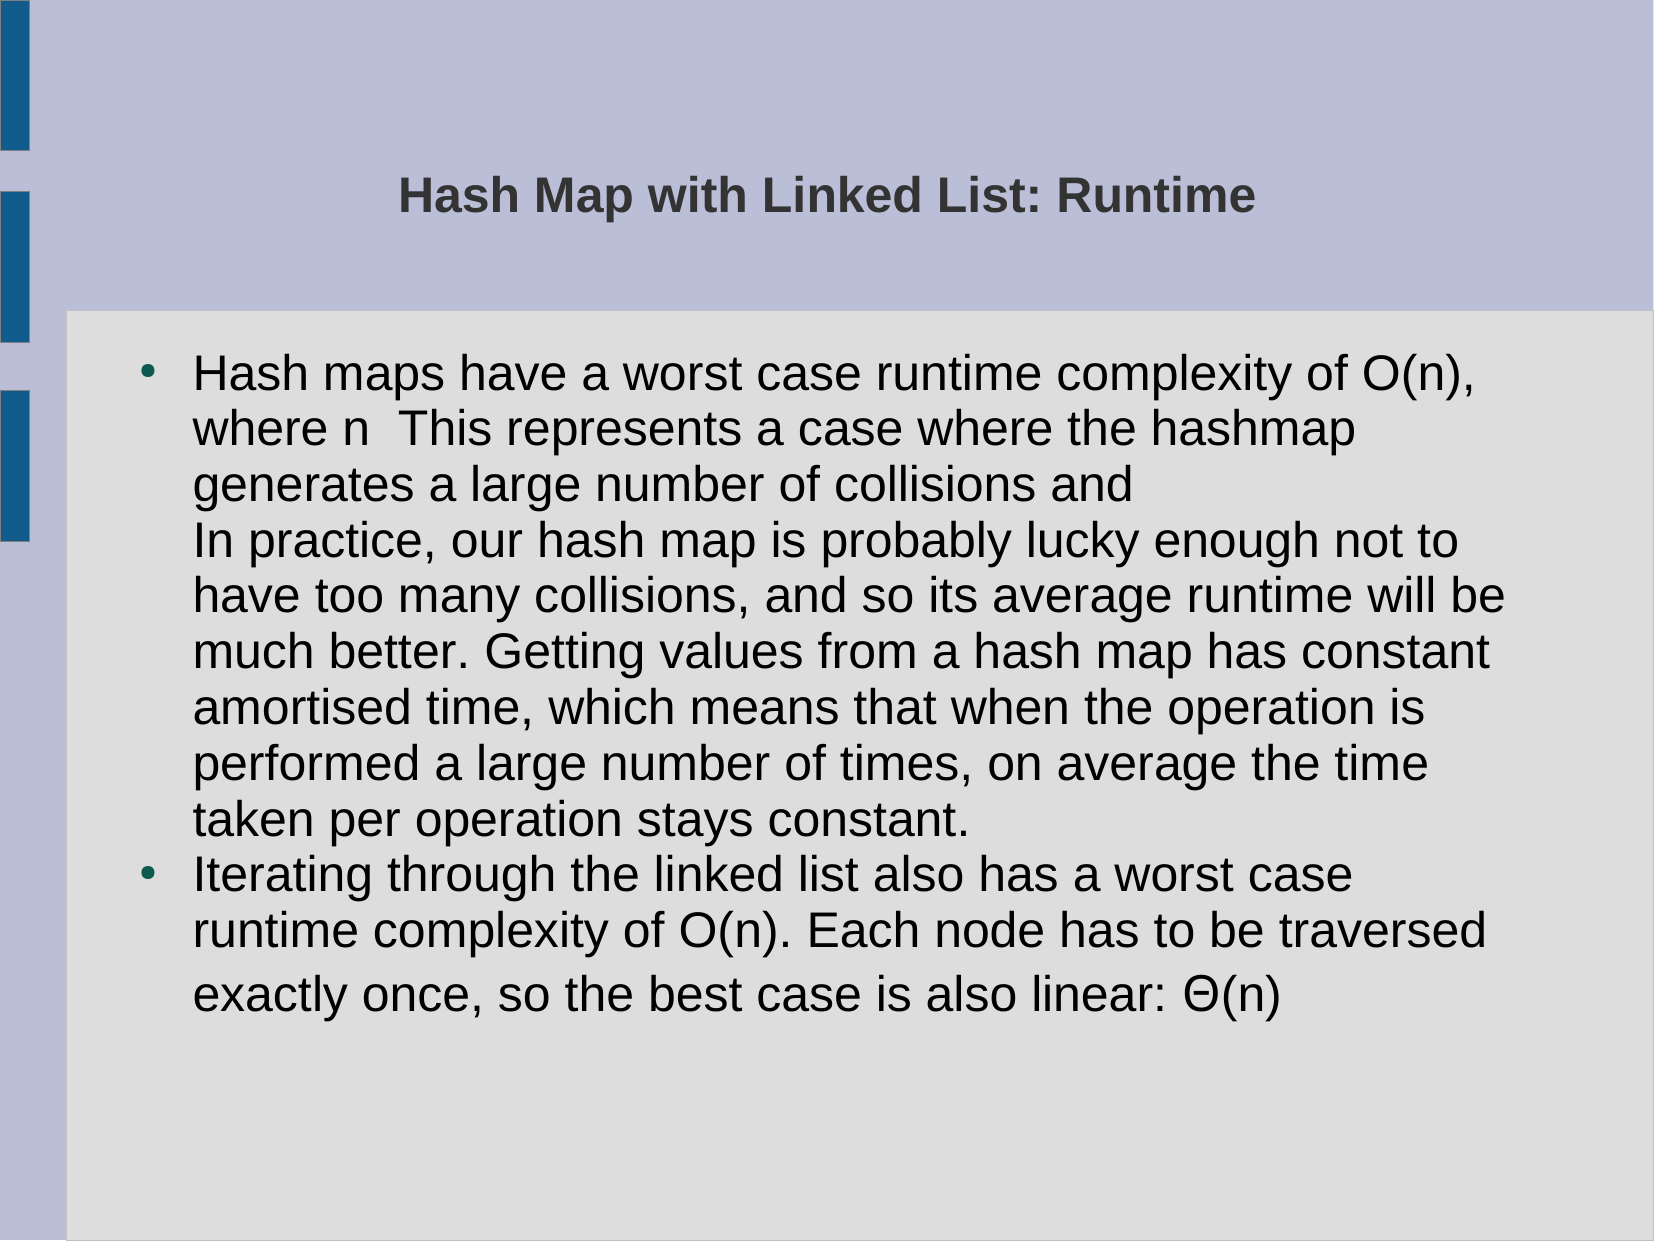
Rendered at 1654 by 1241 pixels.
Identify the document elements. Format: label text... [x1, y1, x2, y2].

title Hash Map with Linked List: Runtime [121, 91, 1534, 299]
list Hash maps have a worst case runtime complexity of O(n), where n This represents a case where the hashmap generates a large number of collisions and In practice, our hash map is probably lucky enough not to have too many collisions, and so its average runtime will be much better. Getting values from a hash map has constant amortised time, which means that when the operation is performed a large number of times, on average the time taken per operation stays constant. Iterating through the linked list also has a worst case runtime complexity of O(n). Each node has to be traversed exactly once, so the best case is also linear: Θ(n) [121, 344, 1534, 1127]
